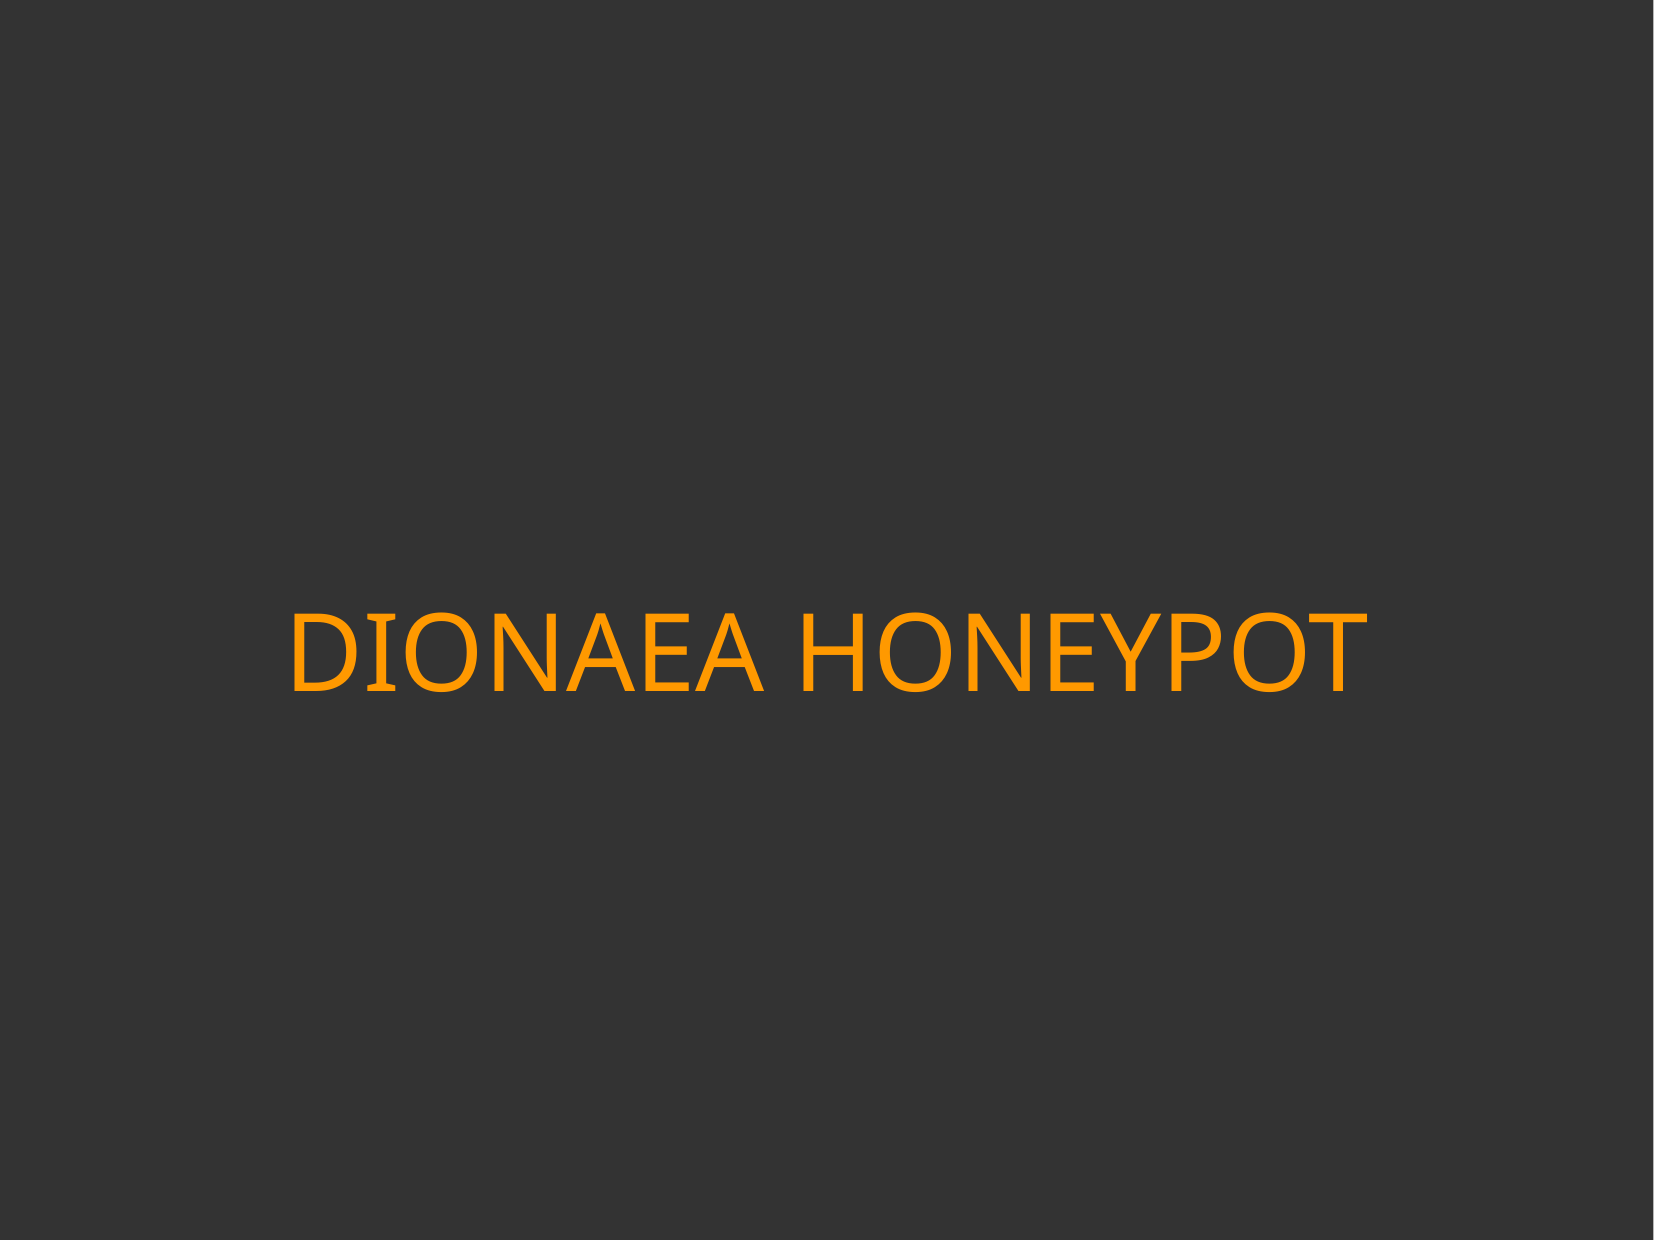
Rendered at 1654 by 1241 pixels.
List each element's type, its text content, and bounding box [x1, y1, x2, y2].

subtitle DIONAEA HONEYPOT [82, 290, 1571, 1010]
